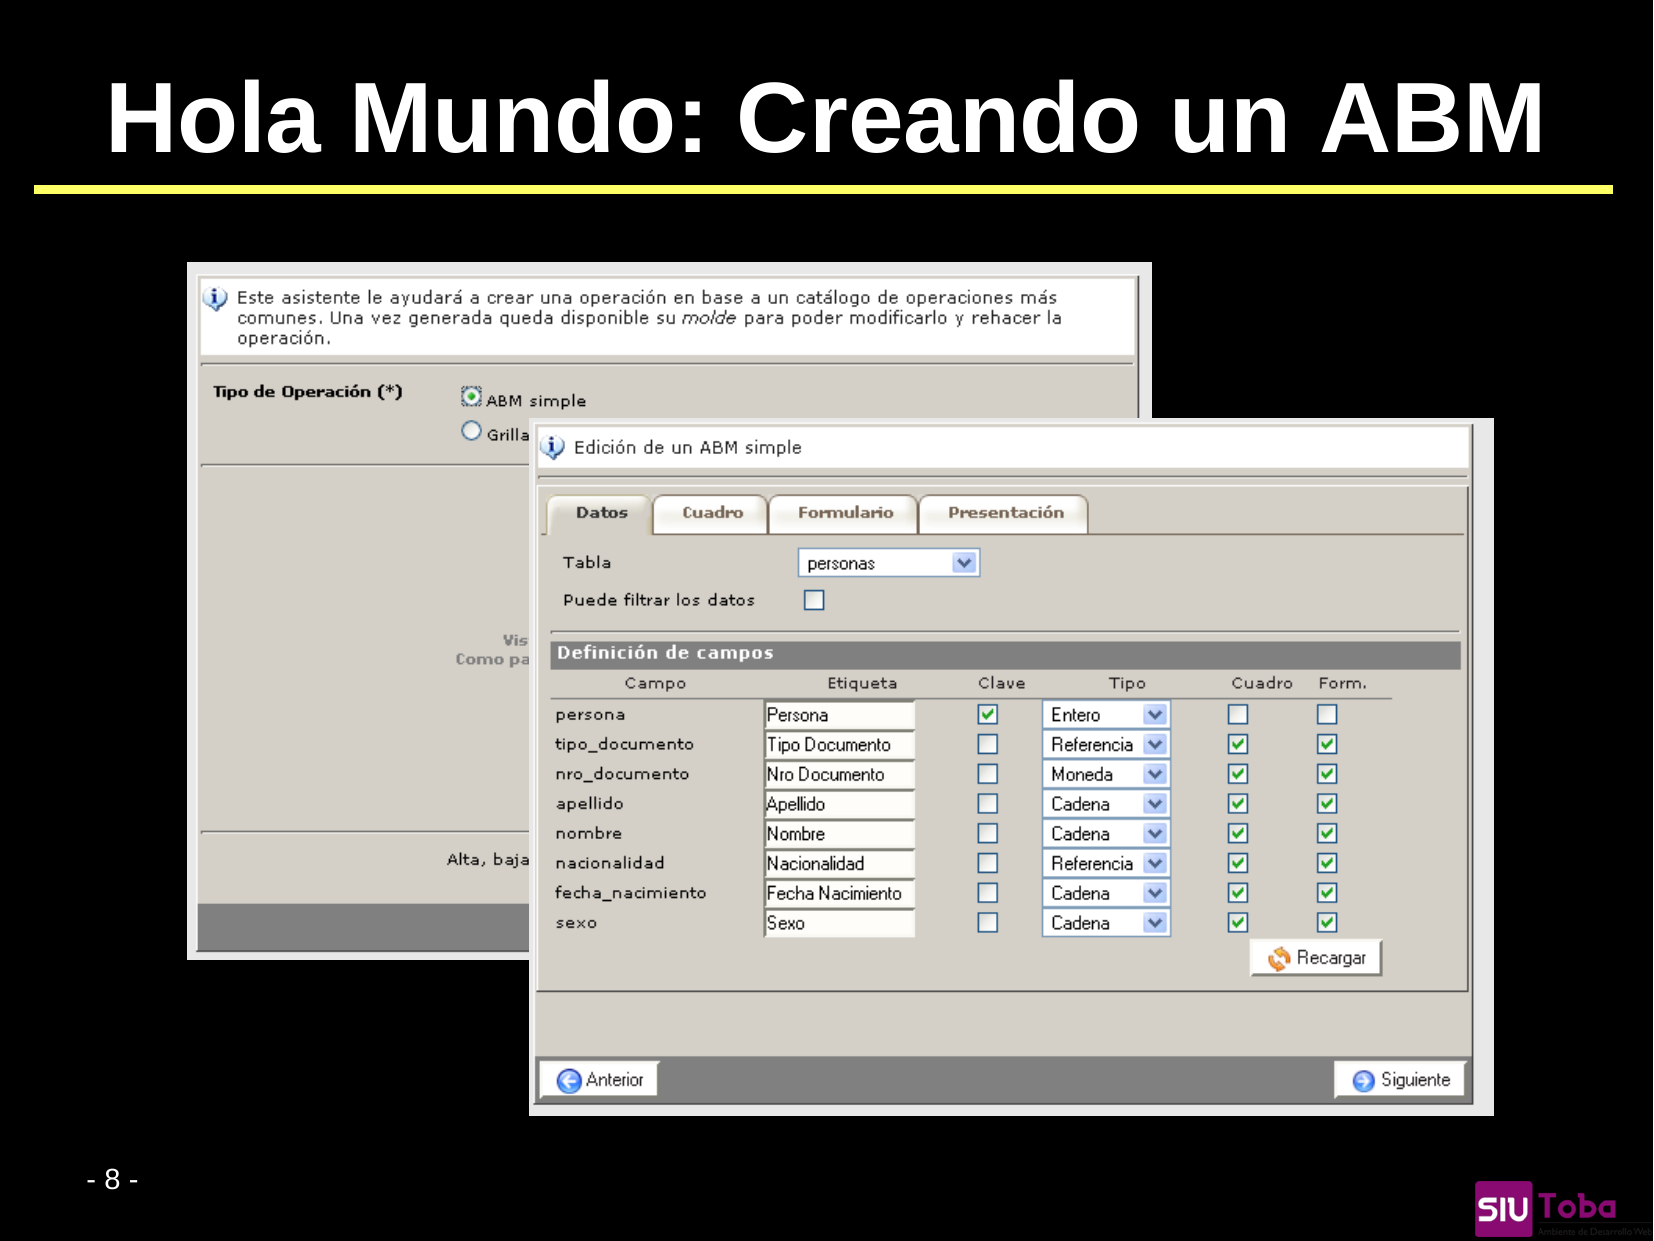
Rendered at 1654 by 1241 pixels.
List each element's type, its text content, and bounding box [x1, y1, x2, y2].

picture [1475, 1181, 1652, 1237]
title Hola Mundo: Creando un ABM [58, 47, 1594, 188]
picture [187, 262, 1494, 1116]
